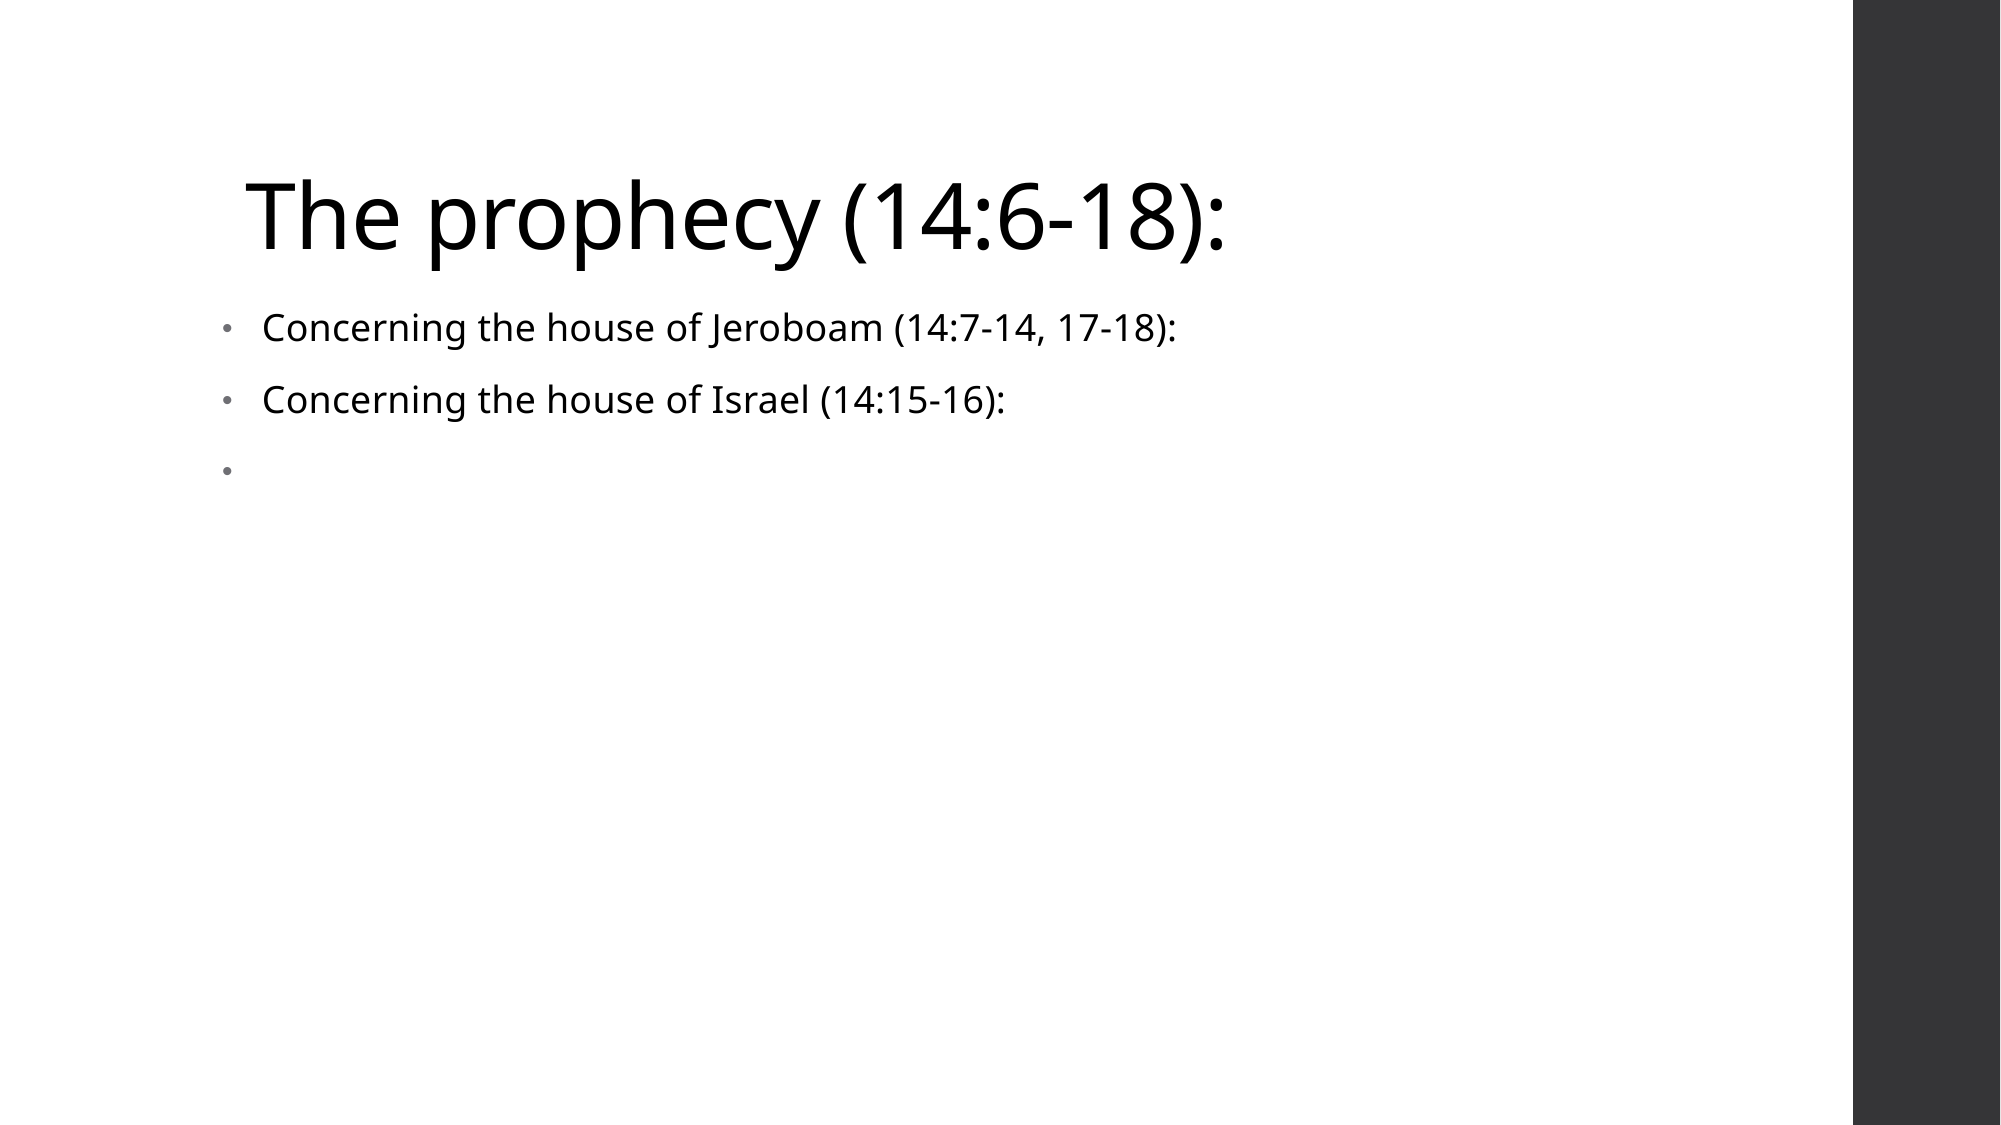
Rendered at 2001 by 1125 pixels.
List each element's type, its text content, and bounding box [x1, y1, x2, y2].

list Concerning the house of Jeroboam (14:7-14, 17-18): Concerning the house of Israel (14:15-16): [206, 299, 1617, 1014]
title The prophecy (14:6-18): [206, 60, 1797, 278]
